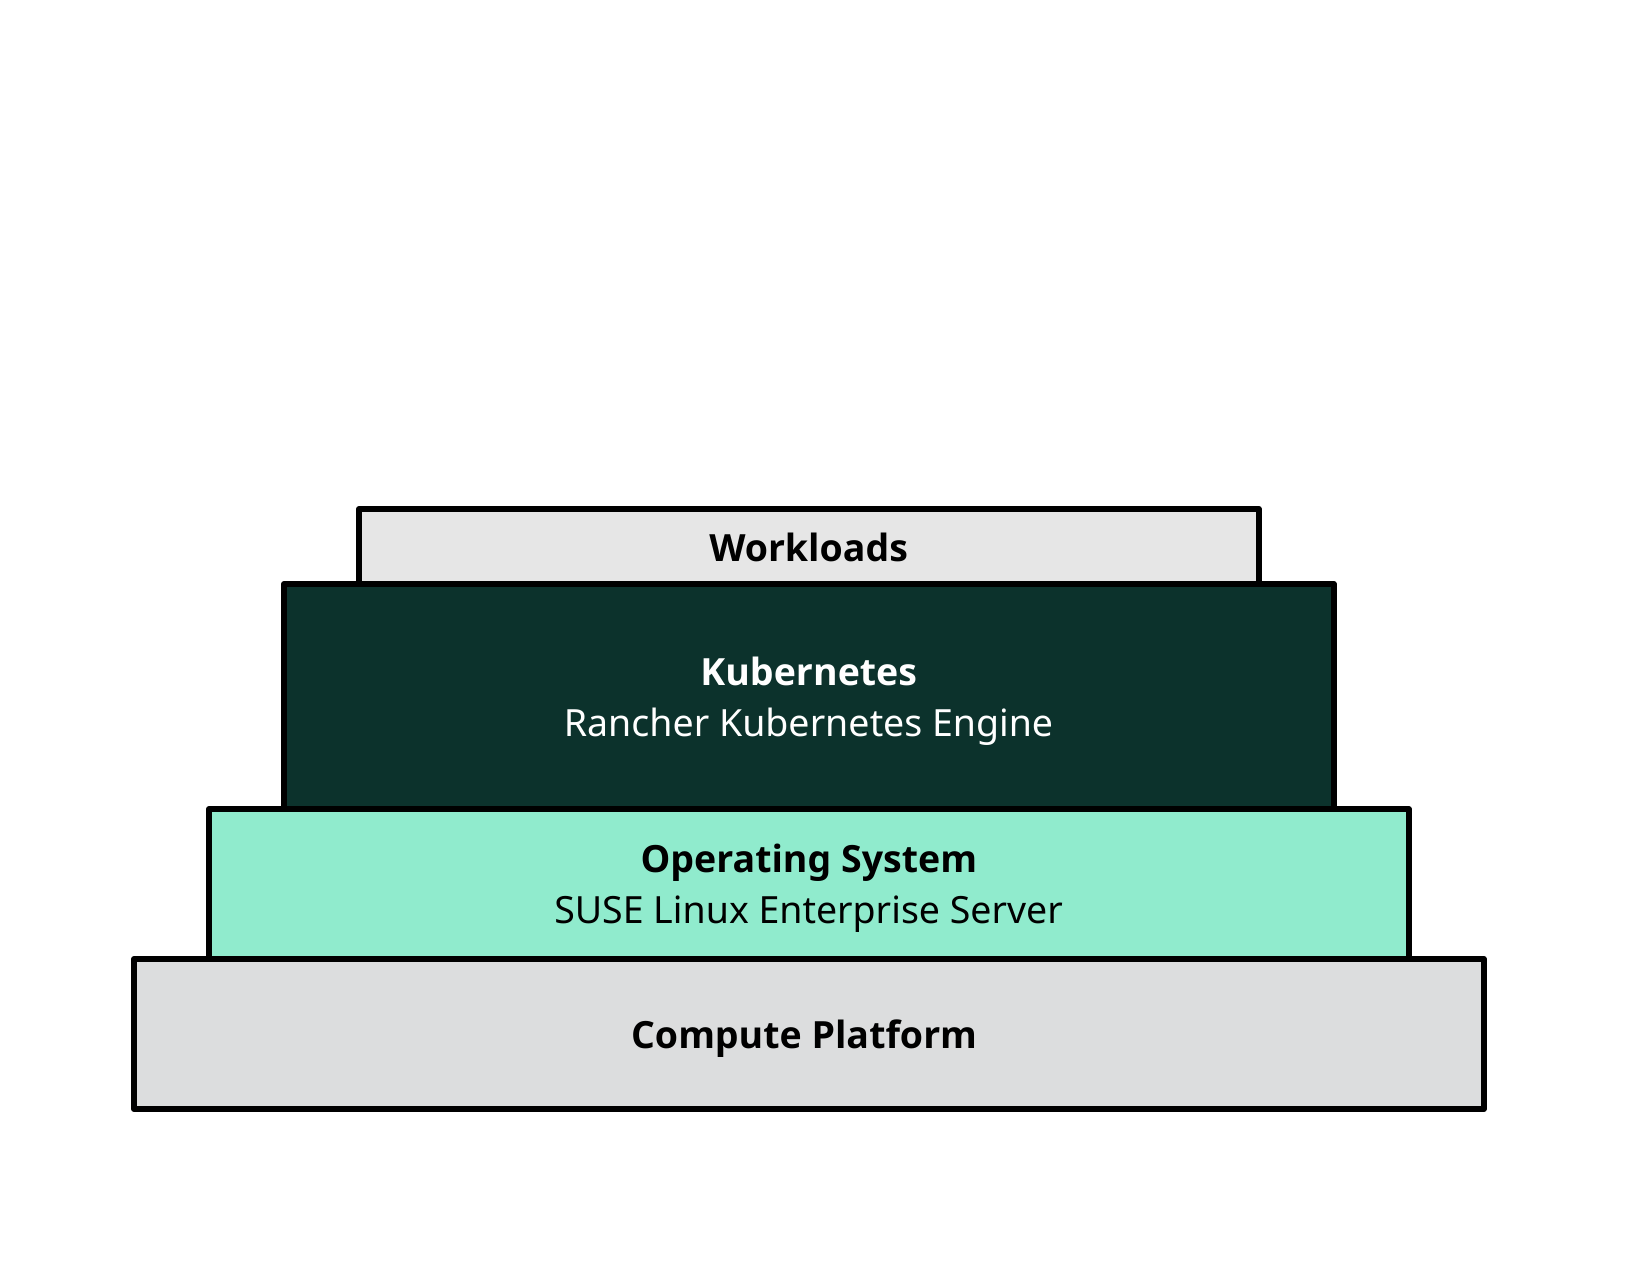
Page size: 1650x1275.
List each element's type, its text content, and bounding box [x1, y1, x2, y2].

text_box Workloads [358, 508, 1259, 584]
text_box Compute Platform [133, 958, 1484, 1109]
text_box Kubernetes Rancher Kubernetes Engine [283, 583, 1334, 809]
text_box Operating System SUSE Linux Enterprise Server [208, 809, 1409, 960]
